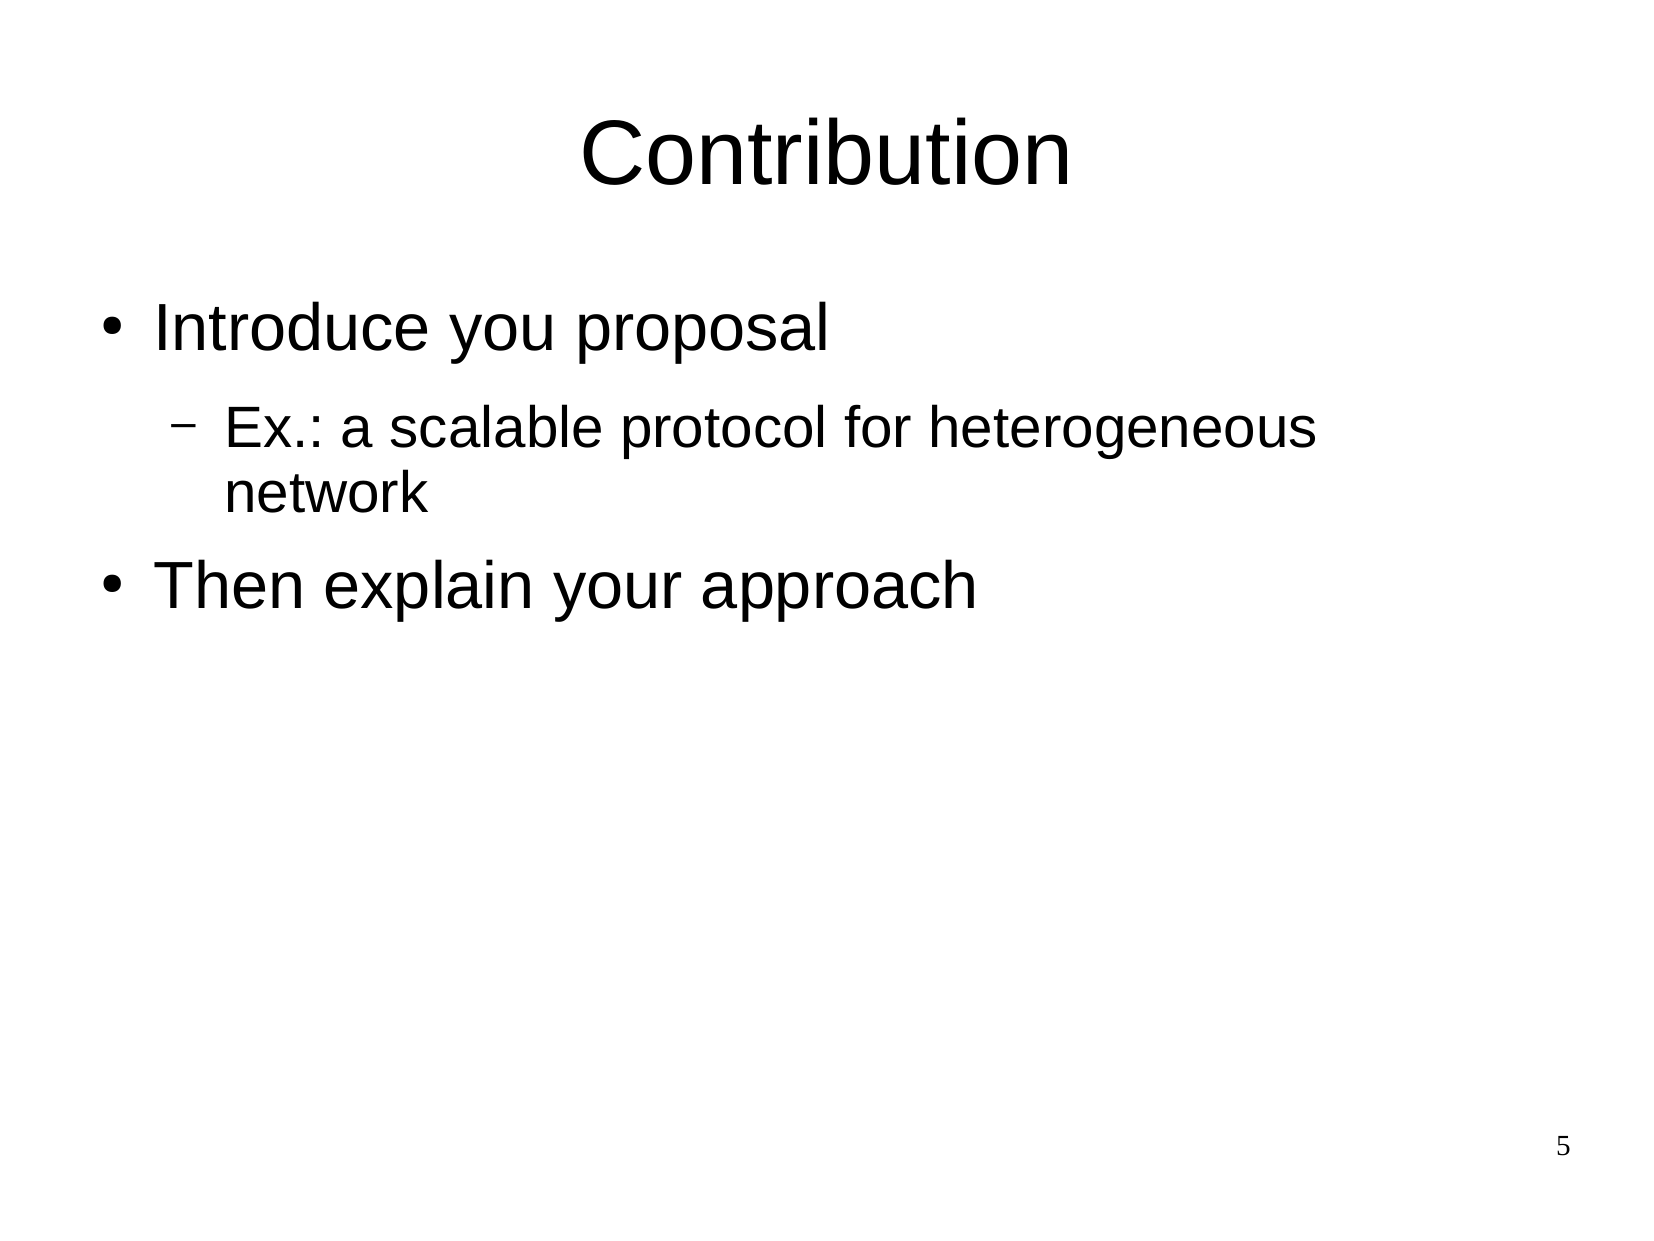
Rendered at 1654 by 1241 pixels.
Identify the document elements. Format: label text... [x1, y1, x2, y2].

title Contribution [82, 49, 1571, 257]
list Introduce you proposal Ex.: a scalable protocol for heterogeneous network Then explain your approach [82, 290, 1538, 1010]
